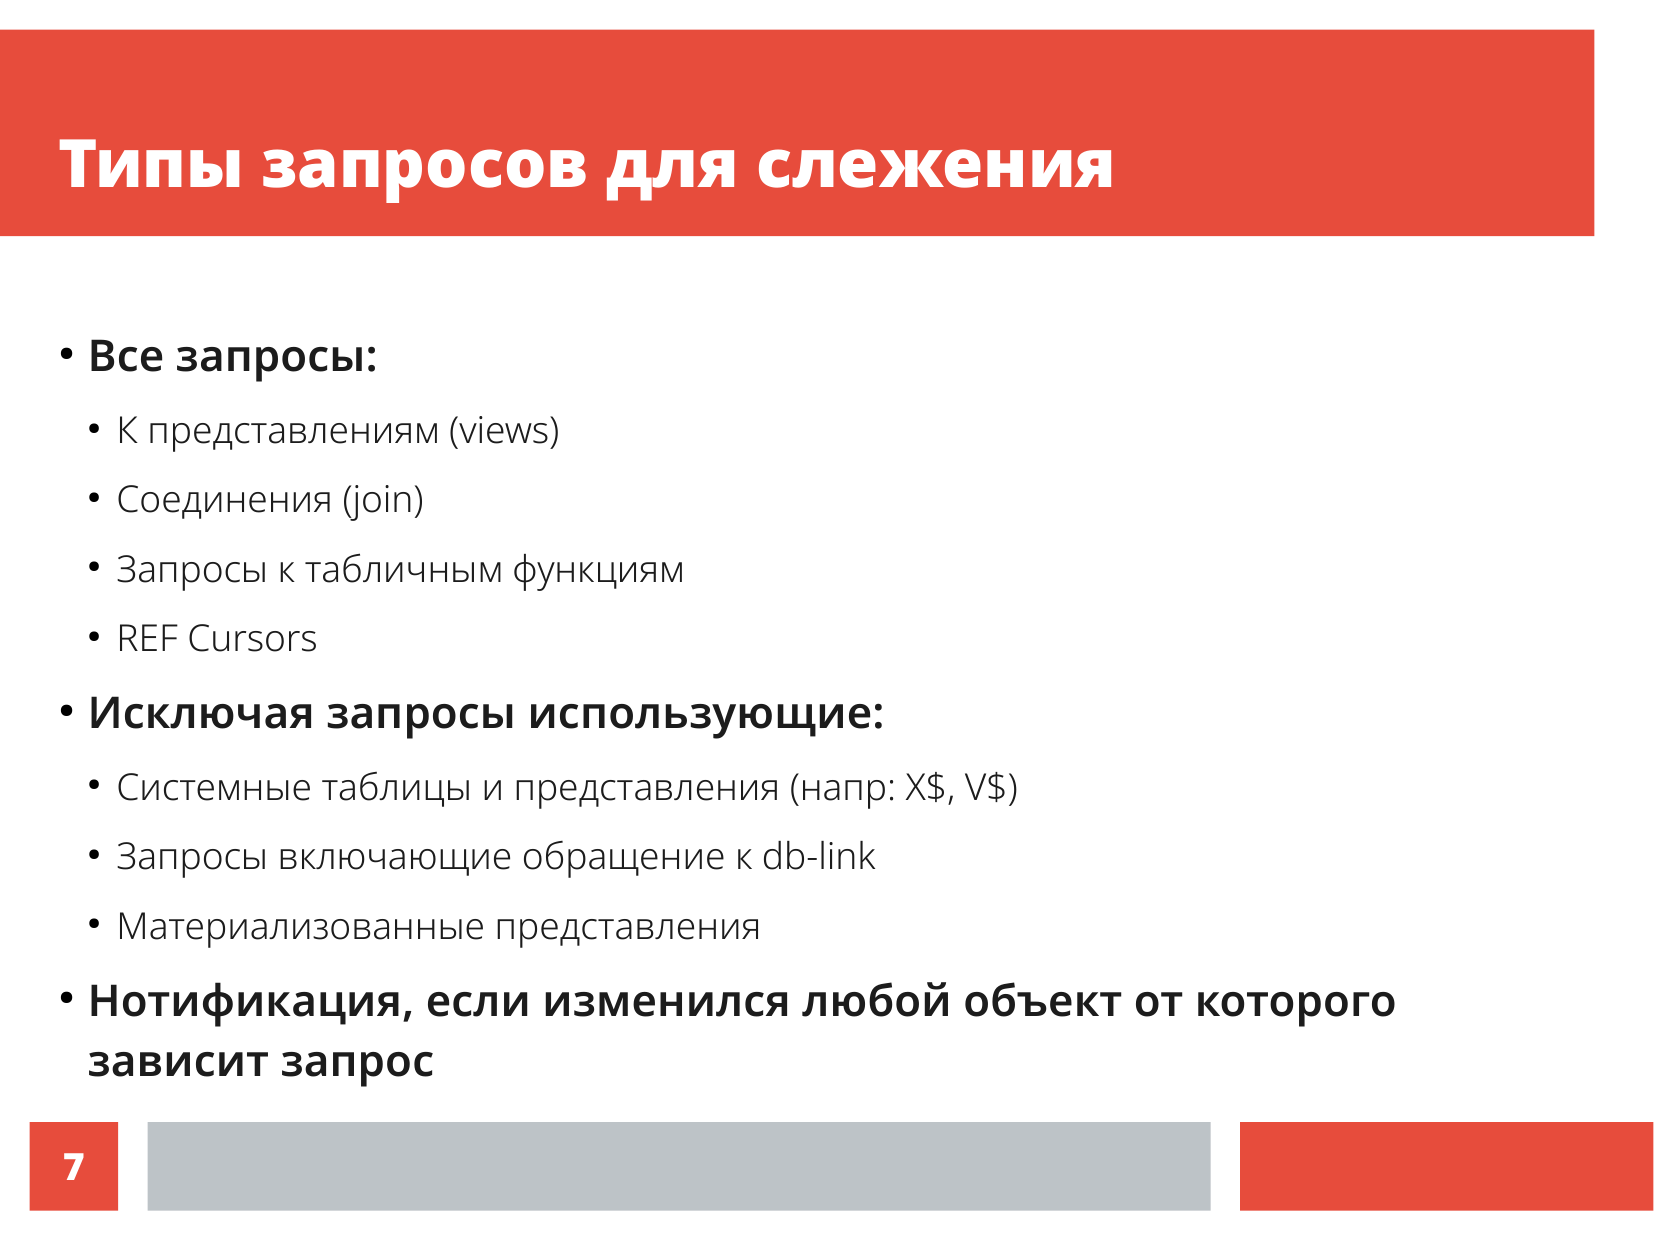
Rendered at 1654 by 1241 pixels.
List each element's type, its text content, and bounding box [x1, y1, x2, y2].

list Все запросы: К представлениям (views) Соединения (join) Запросы к табличным функциям REF Cursors Исключая запросы использующие: Системные таблицы и представления (напр: X$, V$) Запросы включающие обращение к db-link Материализованные представления Нотификация, если изменился любой объект от которого зависит запрос [59, 324, 1565, 1093]
title Типы запросов для слежения [59, 59, 1595, 207]
